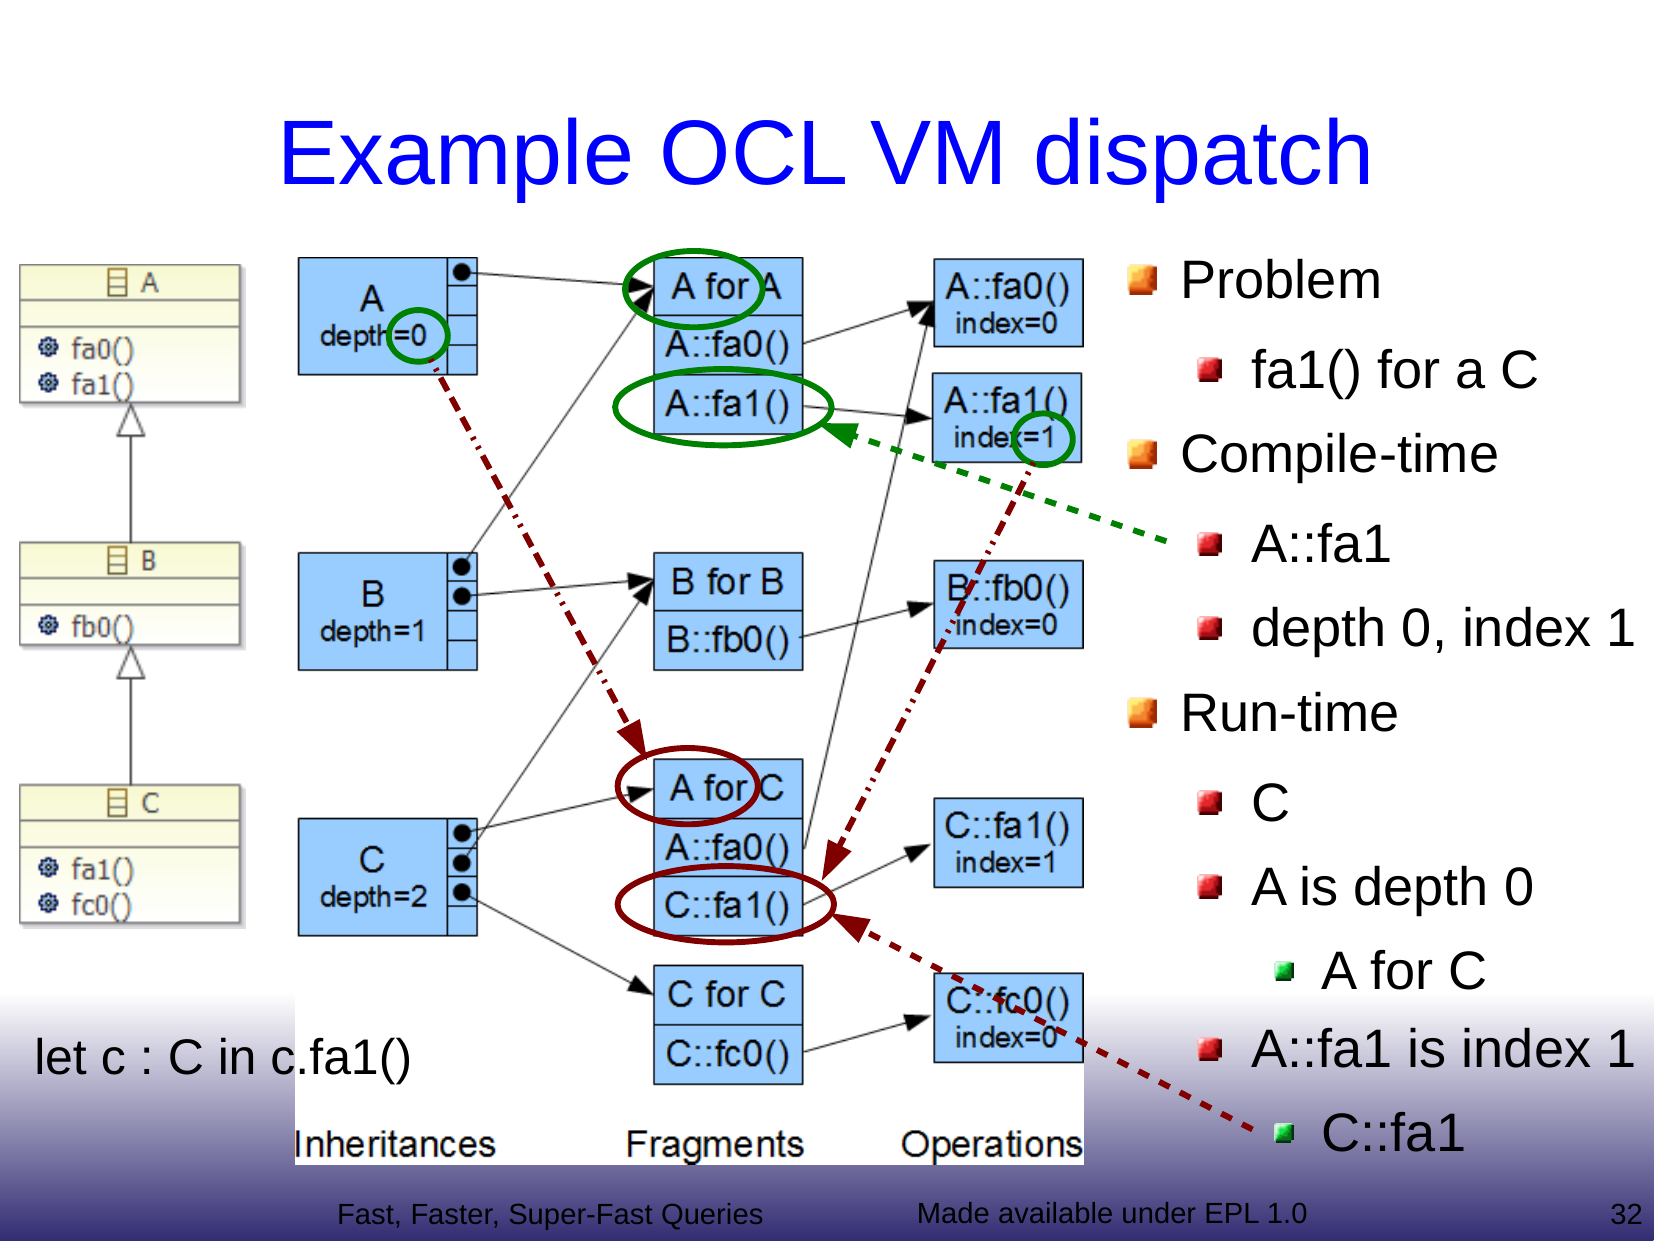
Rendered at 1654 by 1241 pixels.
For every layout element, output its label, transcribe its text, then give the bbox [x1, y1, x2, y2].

picture [629, 257, 759, 324]
title Example OCL VM dispatch [82, 49, 1571, 257]
picture [19, 264, 246, 929]
picture [295, 257, 1084, 1165]
text_box let c : C in c.fa1() [19, 1021, 446, 1093]
list Problem fa1() for a C Compile-time A::fa1 depth 0, index 1 Run-time C A is depth 0 A for C A::fa1 is index 1 C::fa1 [1109, 249, 1640, 1164]
